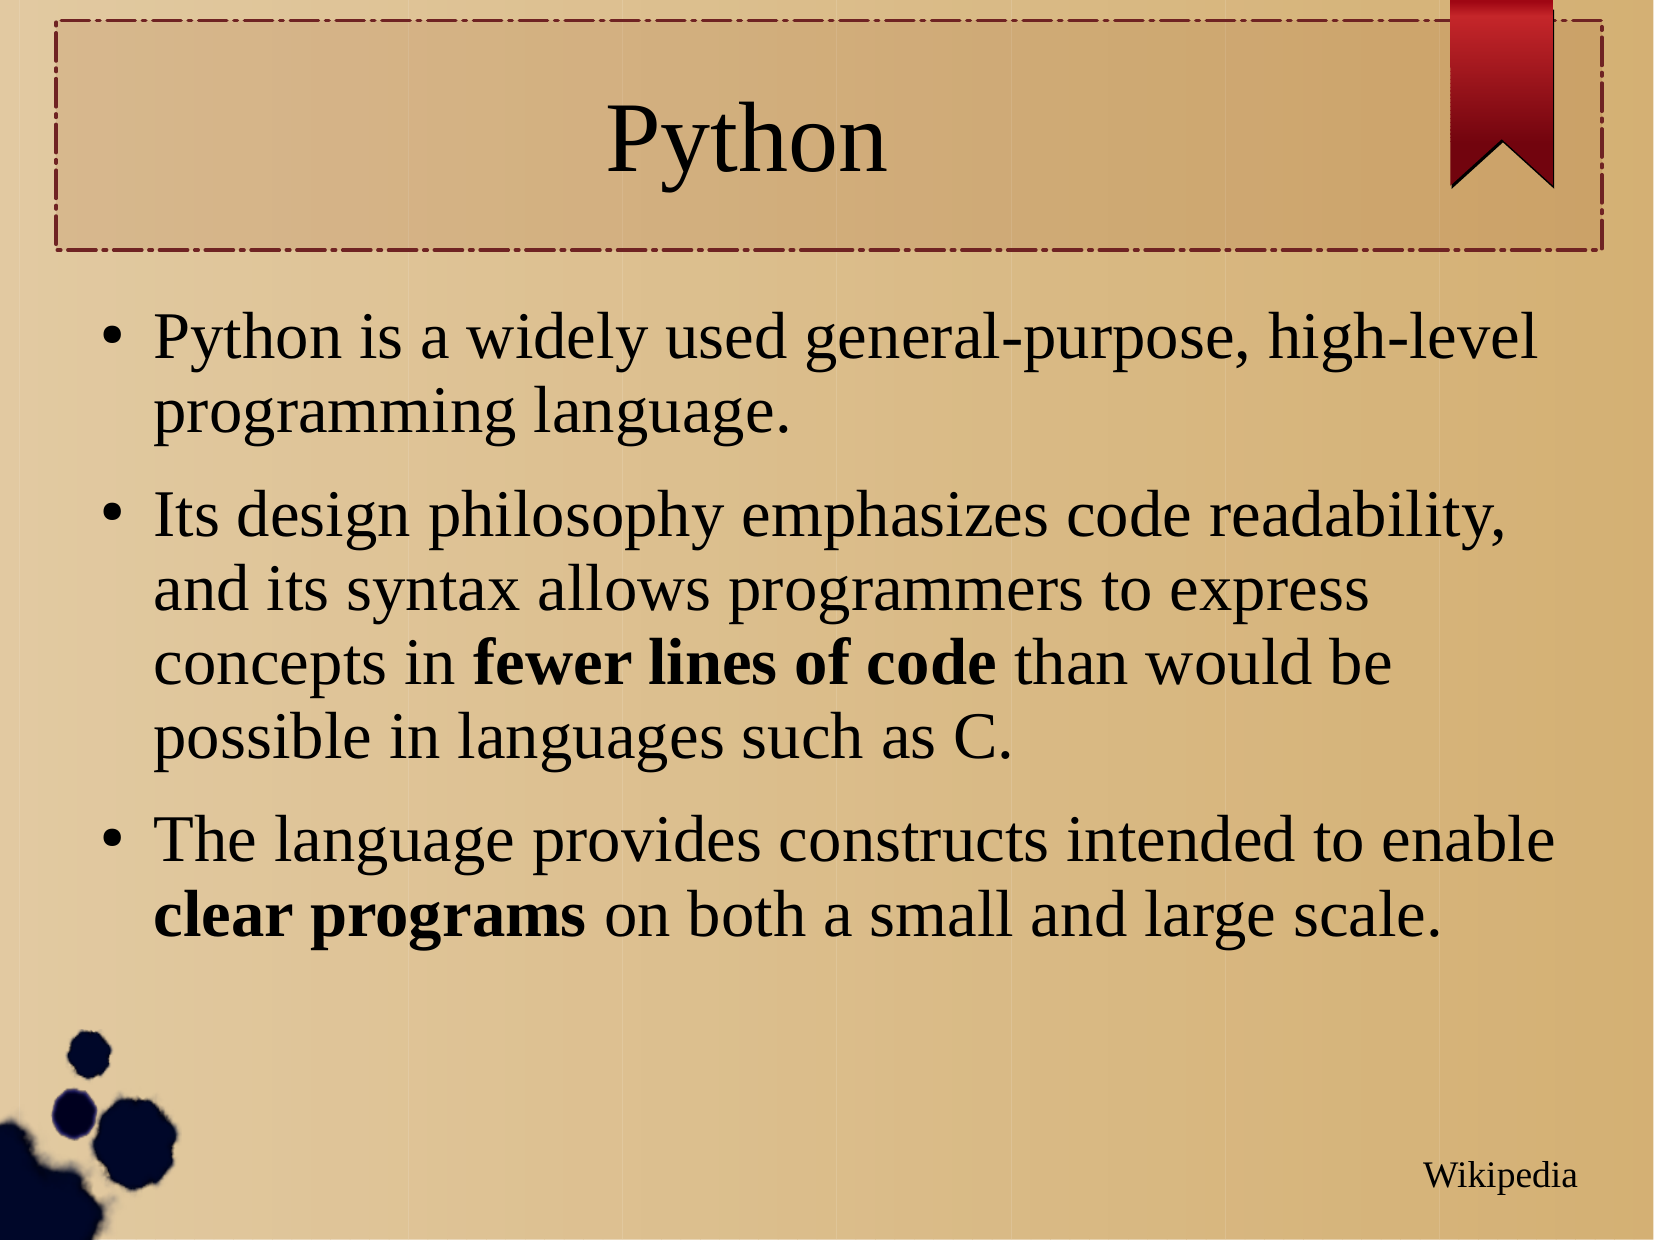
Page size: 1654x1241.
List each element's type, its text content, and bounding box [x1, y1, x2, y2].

title Python [82, 47, 1412, 229]
list Python is a widely used general-purpose, high-level programming language. Its design philosophy emphasizes code readability, and its syntax allows programmers to express concepts in fewer lines of code than would be possible in languages such as C. The language provides constructs intended to enable clear programs on both a small and large scale. [82, 299, 1571, 1019]
text_box Wikipedia [1408, 1146, 1593, 1204]
